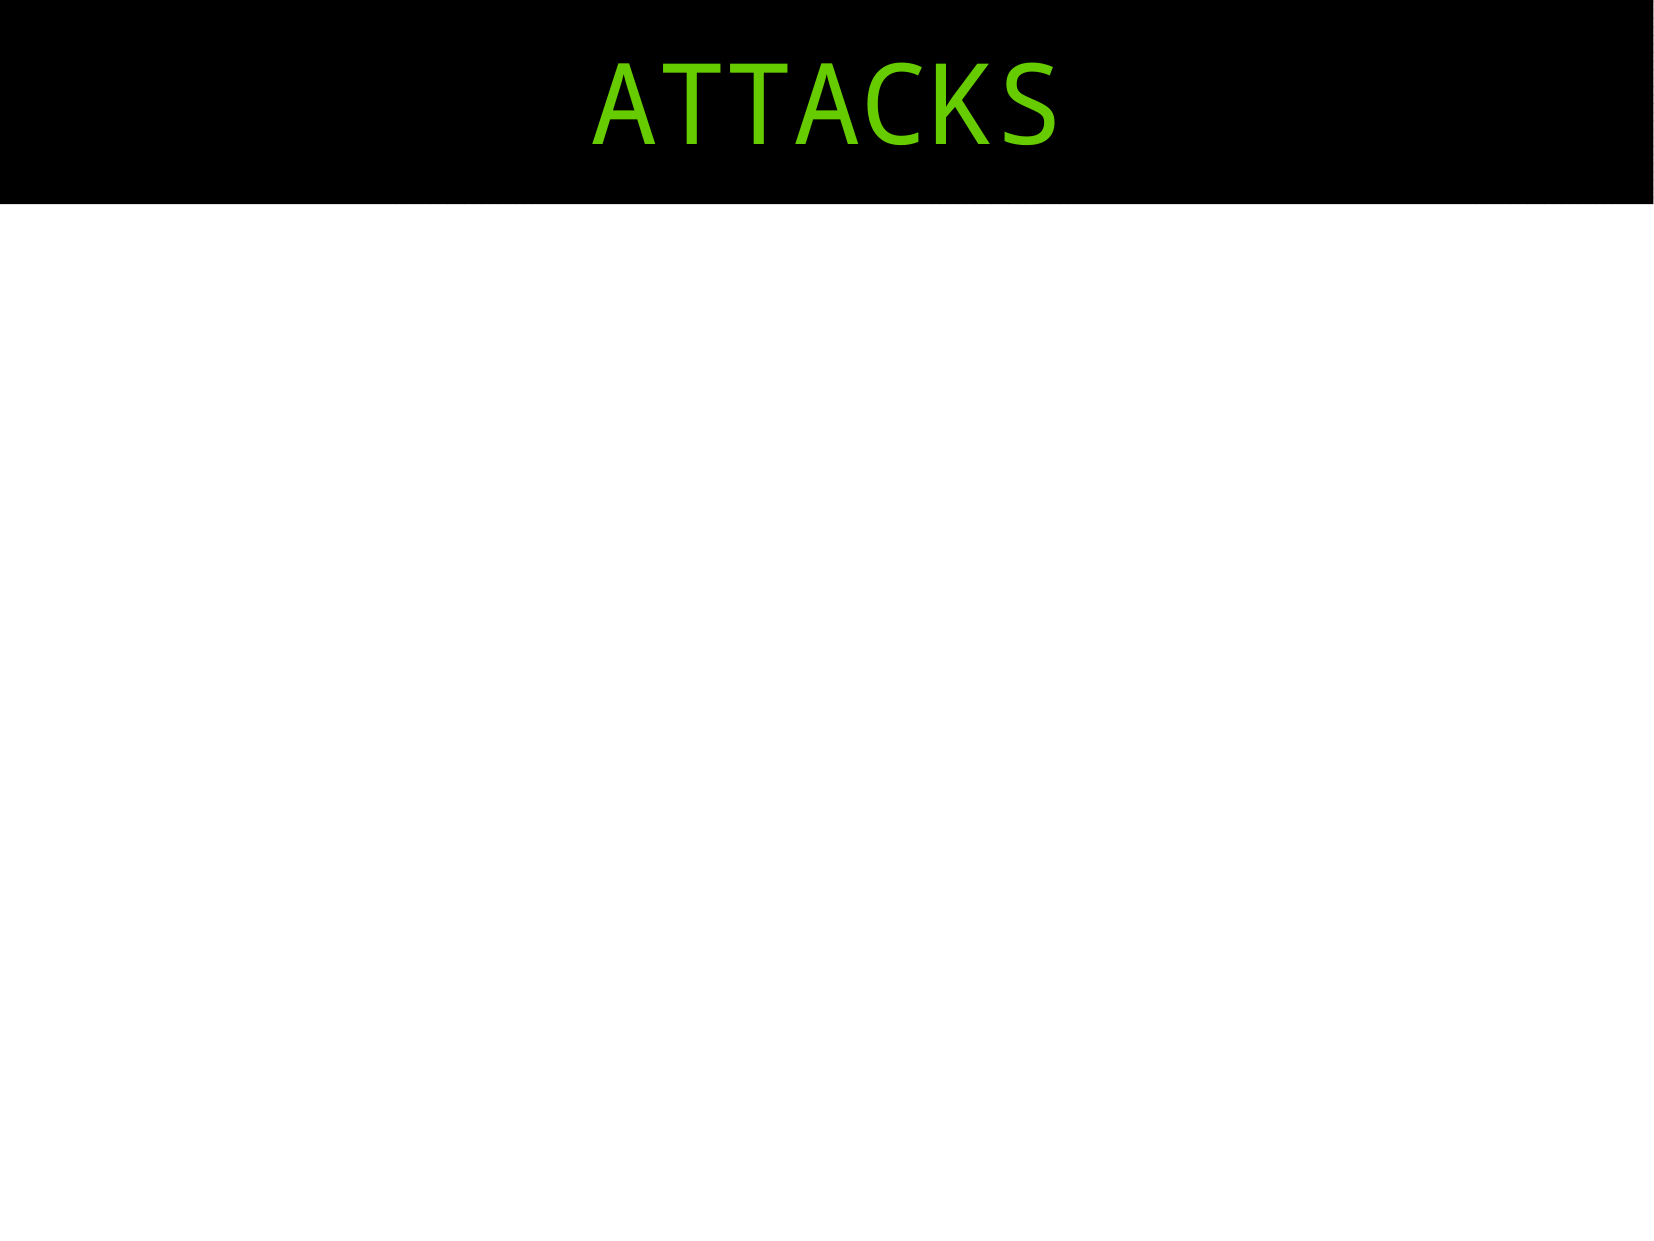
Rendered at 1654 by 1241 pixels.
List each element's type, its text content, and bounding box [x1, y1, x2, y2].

title ATTACKS [0, 0, 1654, 205]
